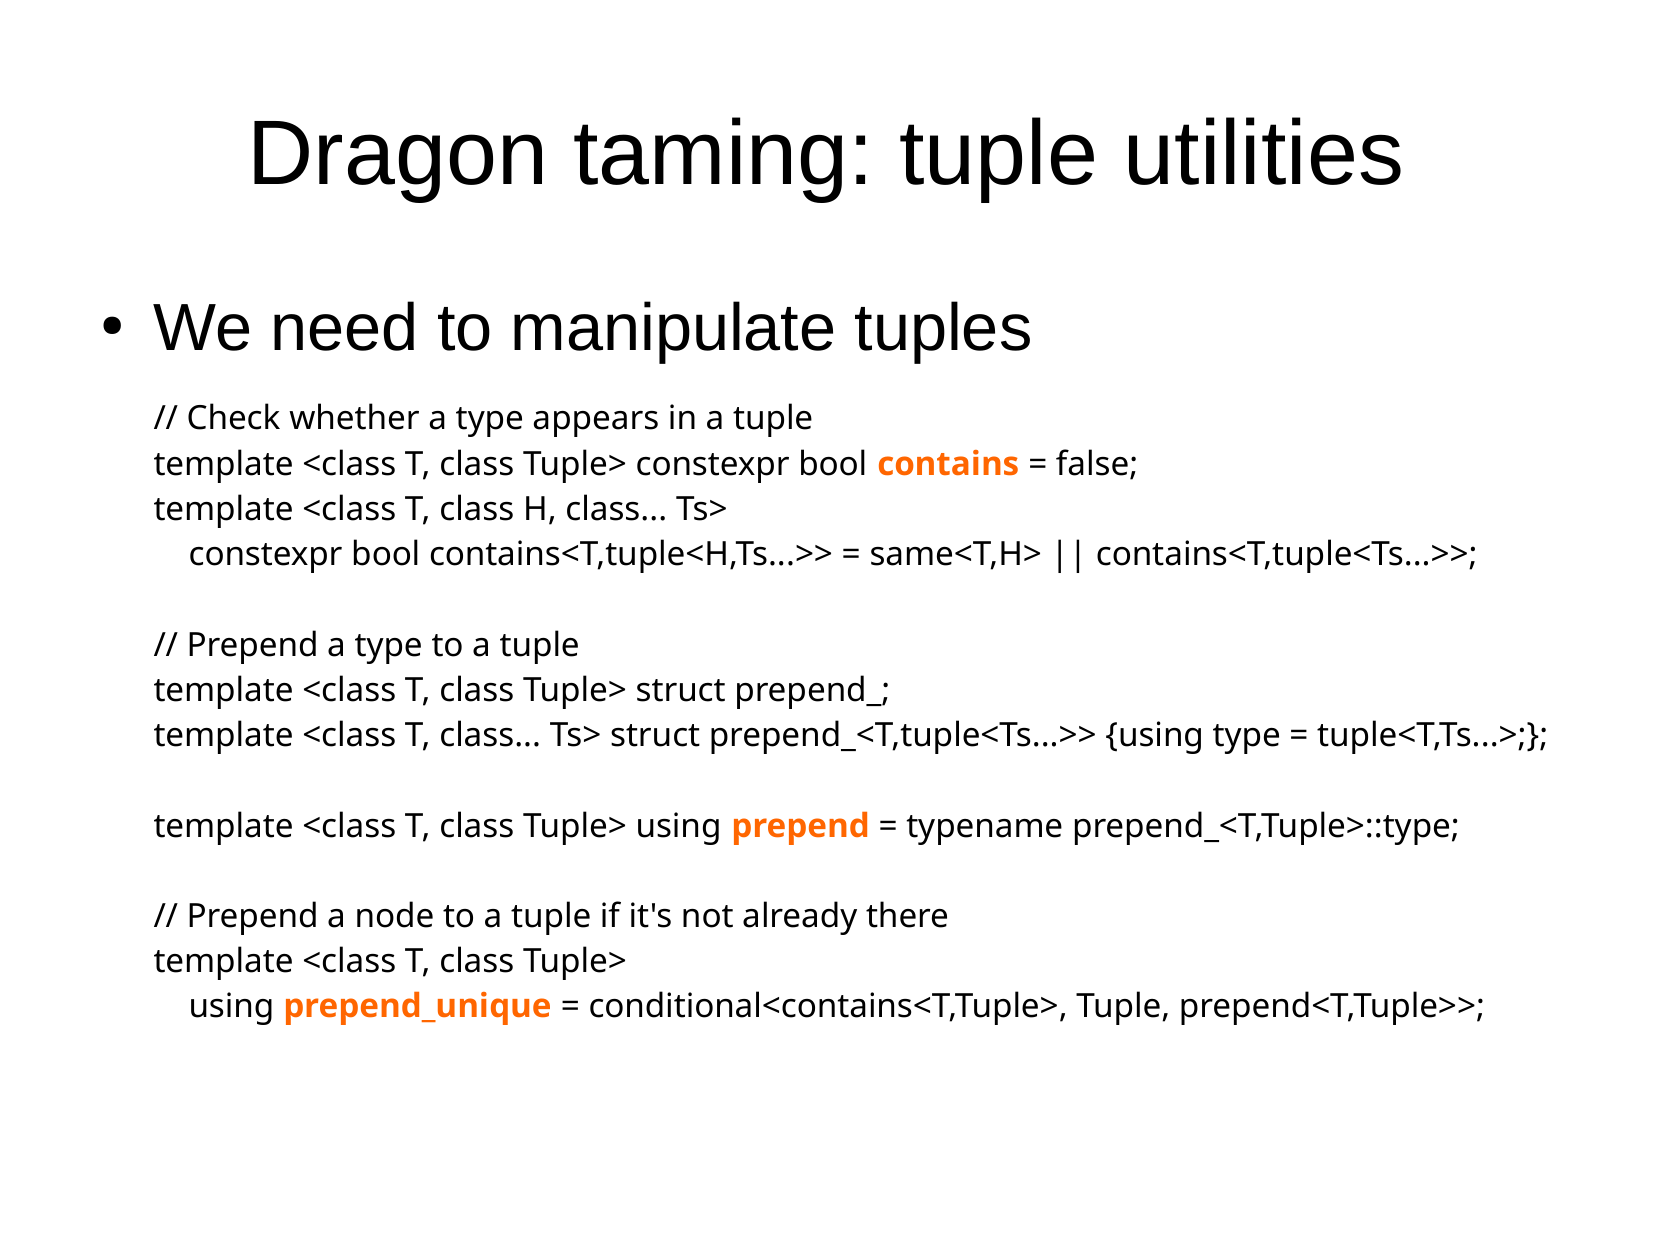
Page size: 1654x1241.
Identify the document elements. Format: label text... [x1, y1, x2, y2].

title Dragon taming: tuple utilities [82, 49, 1571, 257]
list We need to manipulate tuples // Check whether a type appears in a tuple template <class T, class Tuple> constexpr bool contains = false; template <class T, class H, class... Ts> constexpr bool contains<T,tuple<H,Ts...>> = same<T,H> || contains<T,tuple<Ts...>>; // Prepend a type to a tuple template <class T, class Tuple> struct prepend_; template <class T, class... Ts> struct prepend_<T,tuple<Ts...>> {using type = tuple<T,Ts...>;}; template <class T, class Tuple> using prepend = typename prepend_<T,Tuple>::type; // Prepend a node to a tuple if it's not already there template <class T, class Tuple> using prepend_unique = conditional<contains<T,Tuple>, Tuple, prepend<T,Tuple>>; [82, 290, 1571, 1109]
